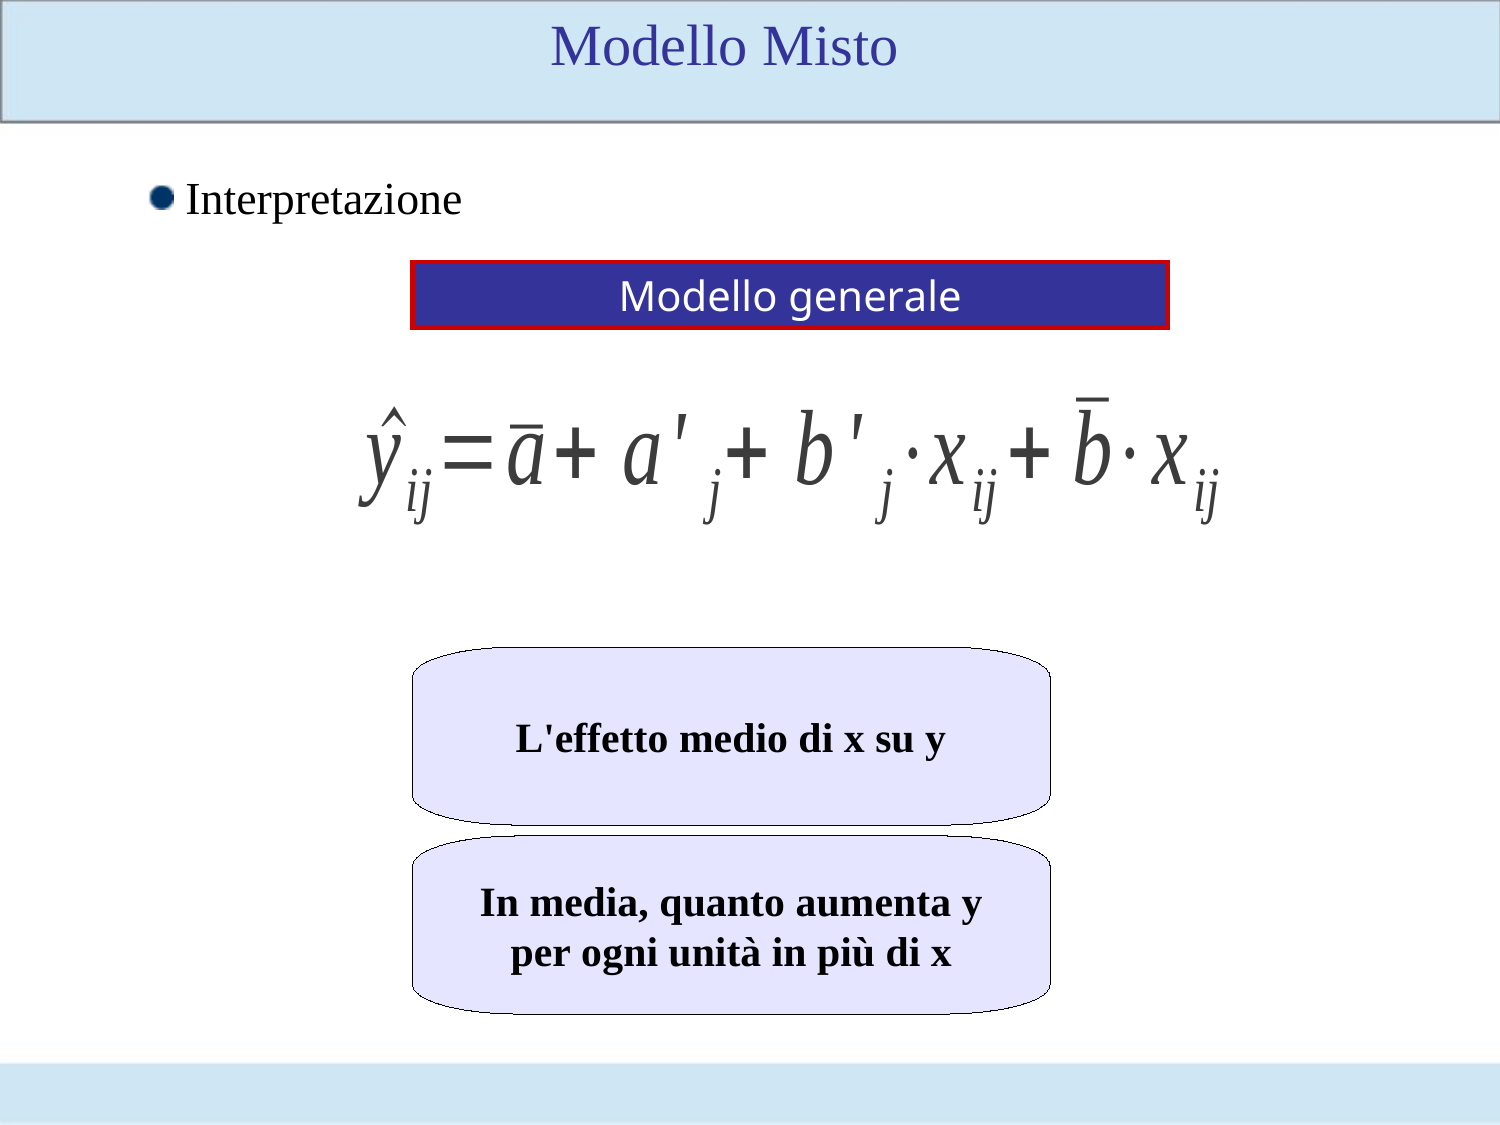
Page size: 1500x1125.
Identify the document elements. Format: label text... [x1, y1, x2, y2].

text_box Interpretazione [132, 161, 1377, 232]
text_box In media, quanto aumenta y per ogni unità in più di x [412, 835, 1051, 1015]
text_box Modello generale [412, 262, 1168, 328]
picture [0, 0, 1500, 1125]
title Modello Misto [49, 0, 1400, 136]
text_box L'effetto medio di x su y [412, 647, 1051, 826]
chart [335, 391, 1238, 526]
